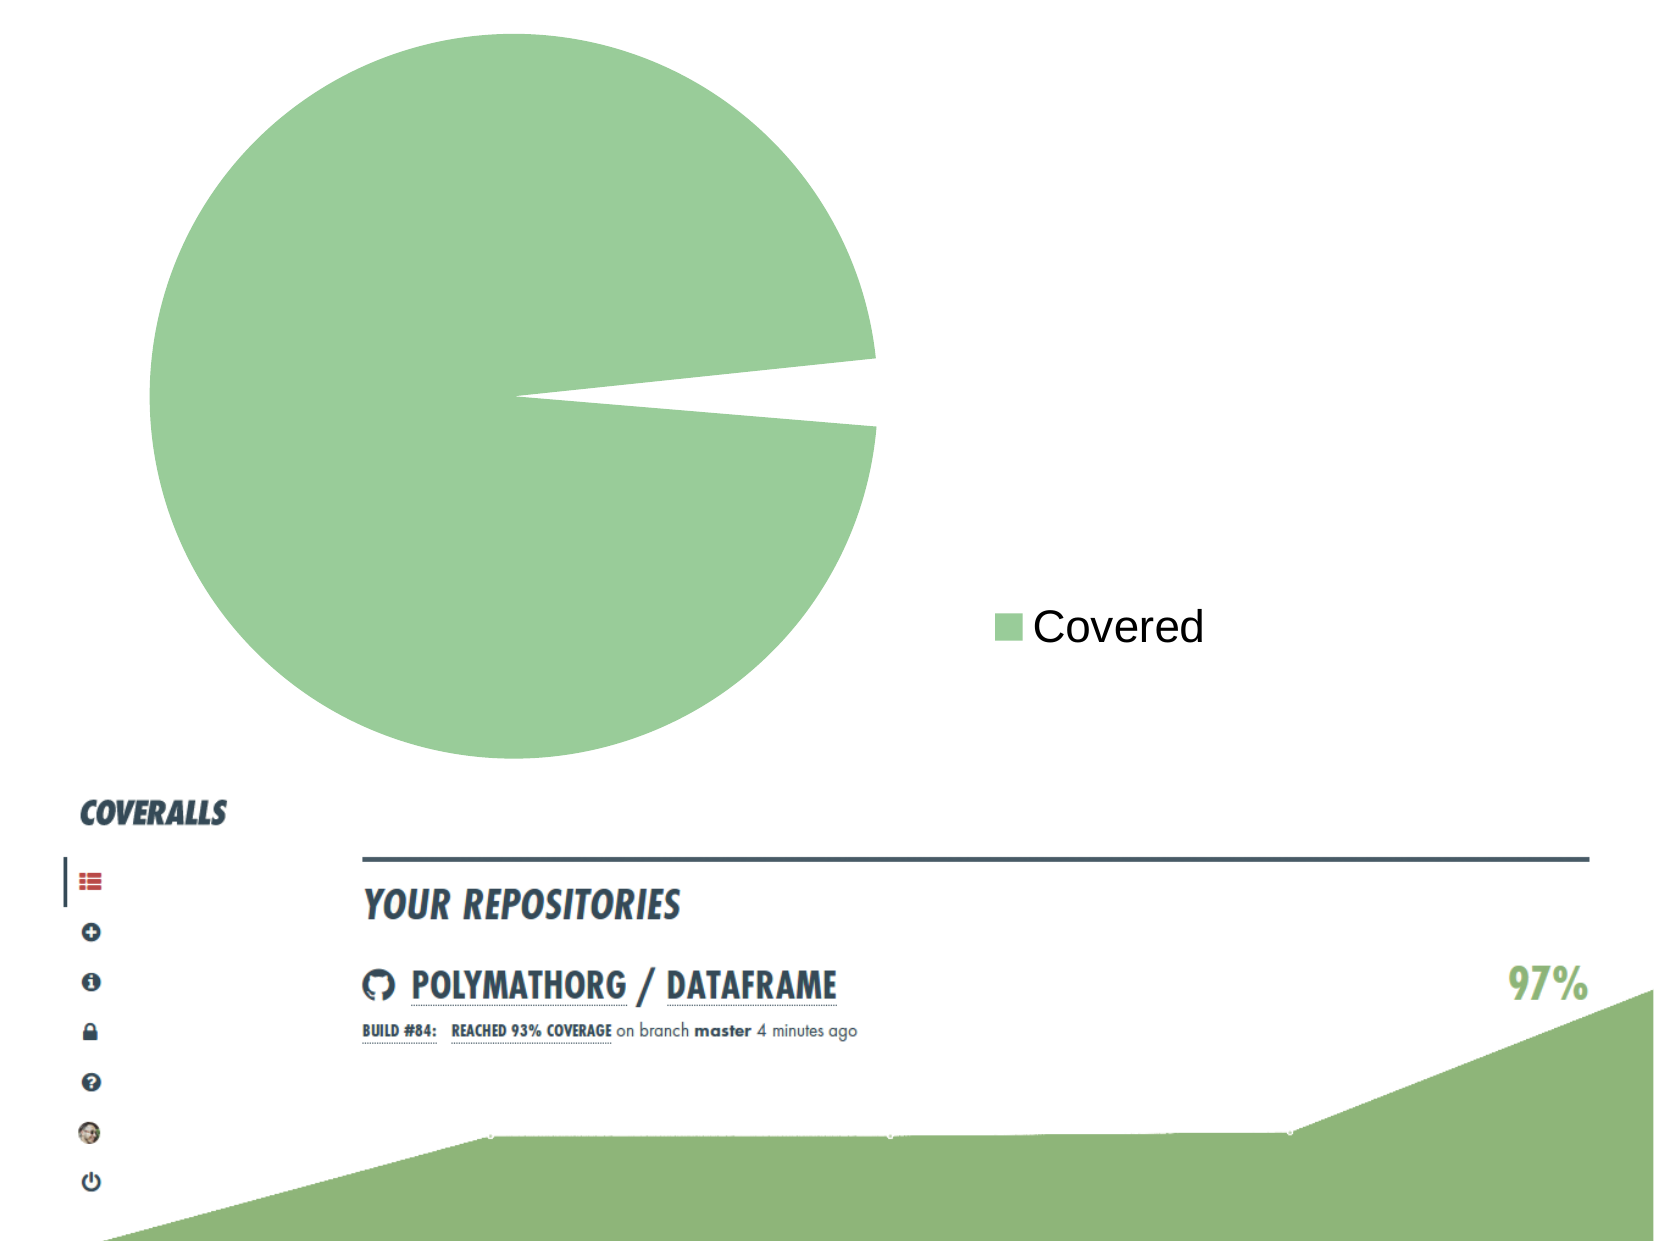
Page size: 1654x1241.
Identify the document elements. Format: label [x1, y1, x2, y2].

chart [25, 0, 1606, 759]
picture [60, 779, 1654, 1241]
